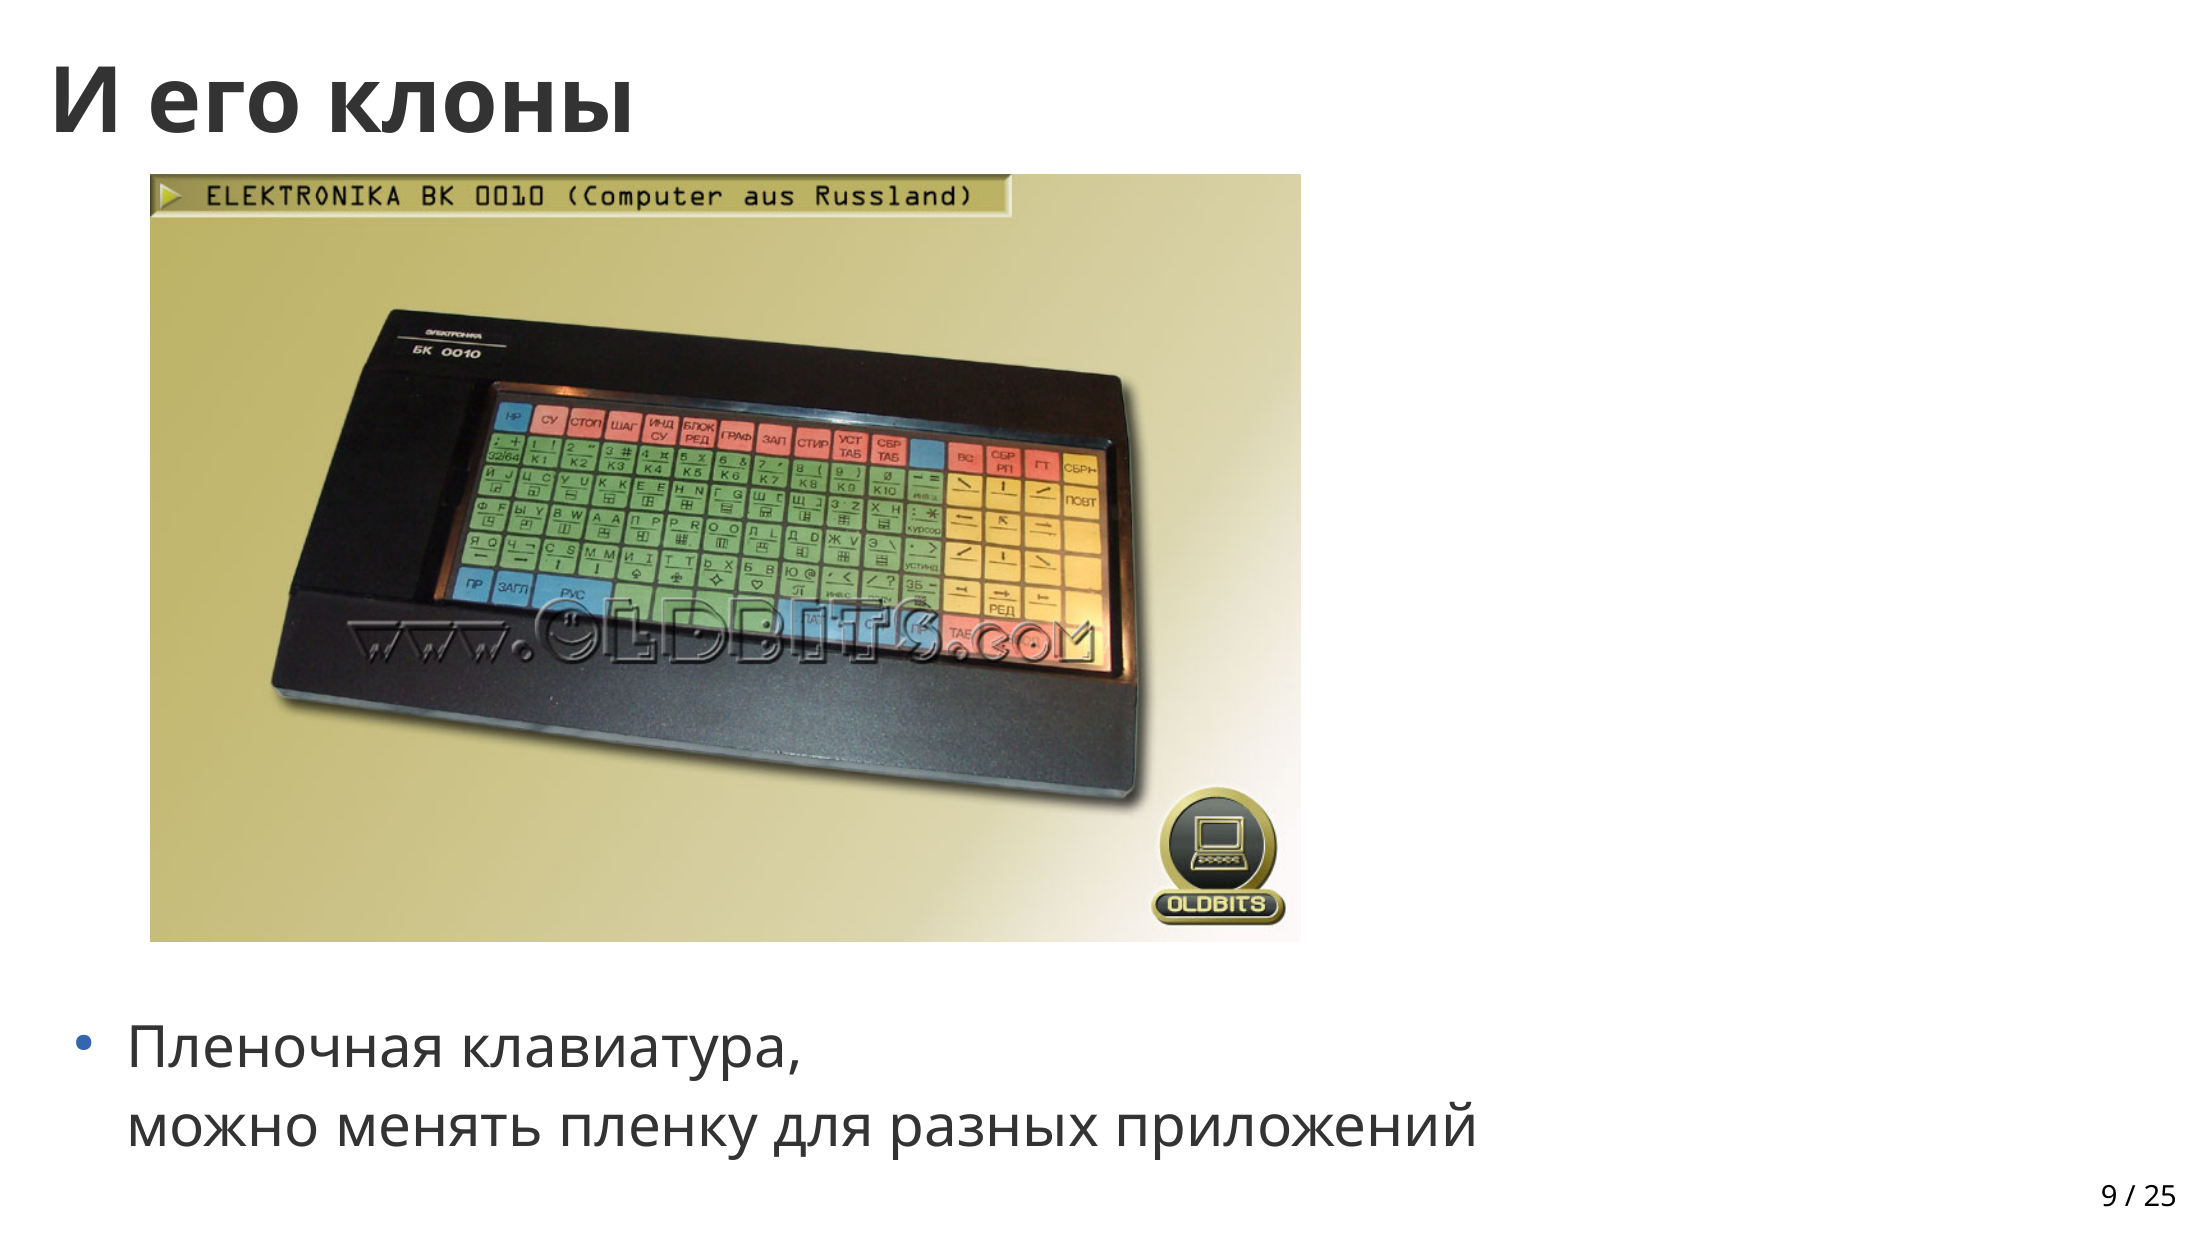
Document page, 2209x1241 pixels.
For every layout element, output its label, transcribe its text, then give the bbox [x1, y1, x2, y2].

title И его клоны [48, 34, 2174, 160]
list Пленочная клавиатура, можно менять пленку для разных приложений [55, 1004, 1690, 1177]
picture [150, 174, 1301, 942]
